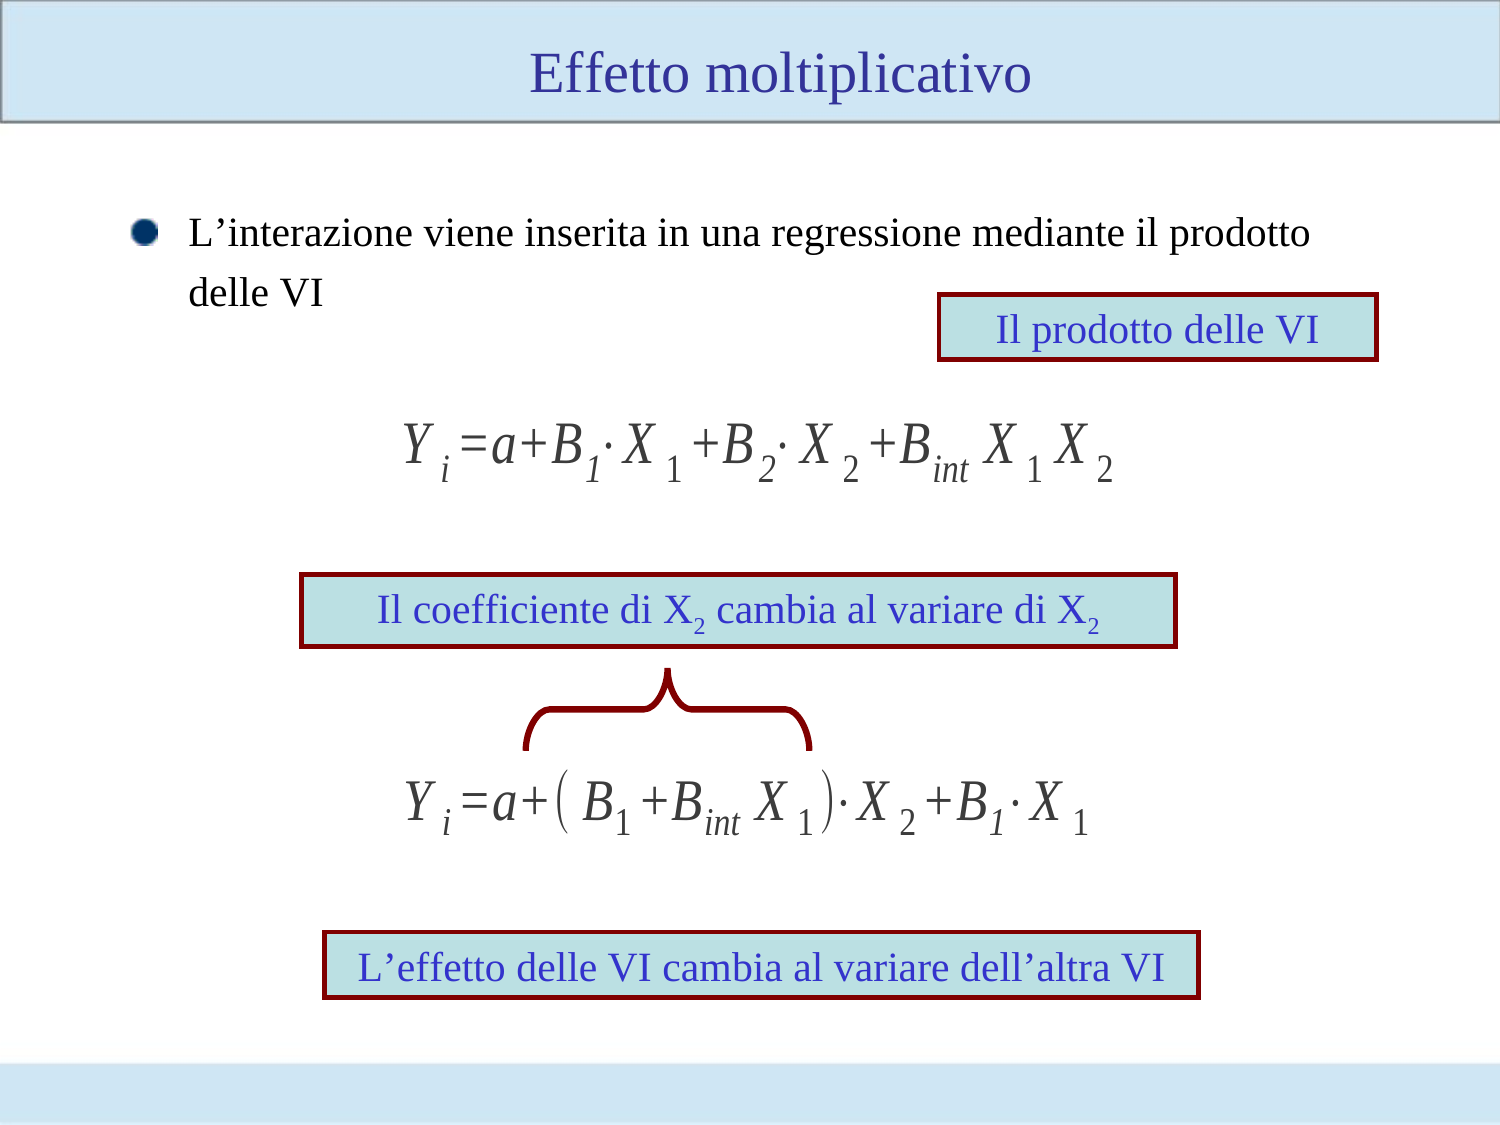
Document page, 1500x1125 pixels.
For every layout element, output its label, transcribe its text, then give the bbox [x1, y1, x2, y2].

text_box L’effetto delle VI cambia al variare dell’altra VI [324, 932, 1199, 998]
title Effetto moltiplicativo [249, 21, 1313, 117]
chart [390, 765, 1107, 846]
picture [0, 0, 1500, 1125]
text_box Il prodotto delle VI [938, 294, 1377, 360]
text_box L’interazione viene inserita in una regressione mediante il prodotto delle VI [112, 187, 1413, 323]
text_box Il coefficiente di X2 cambia al variare di X2 [301, 574, 1176, 647]
chart [389, 410, 1132, 491]
